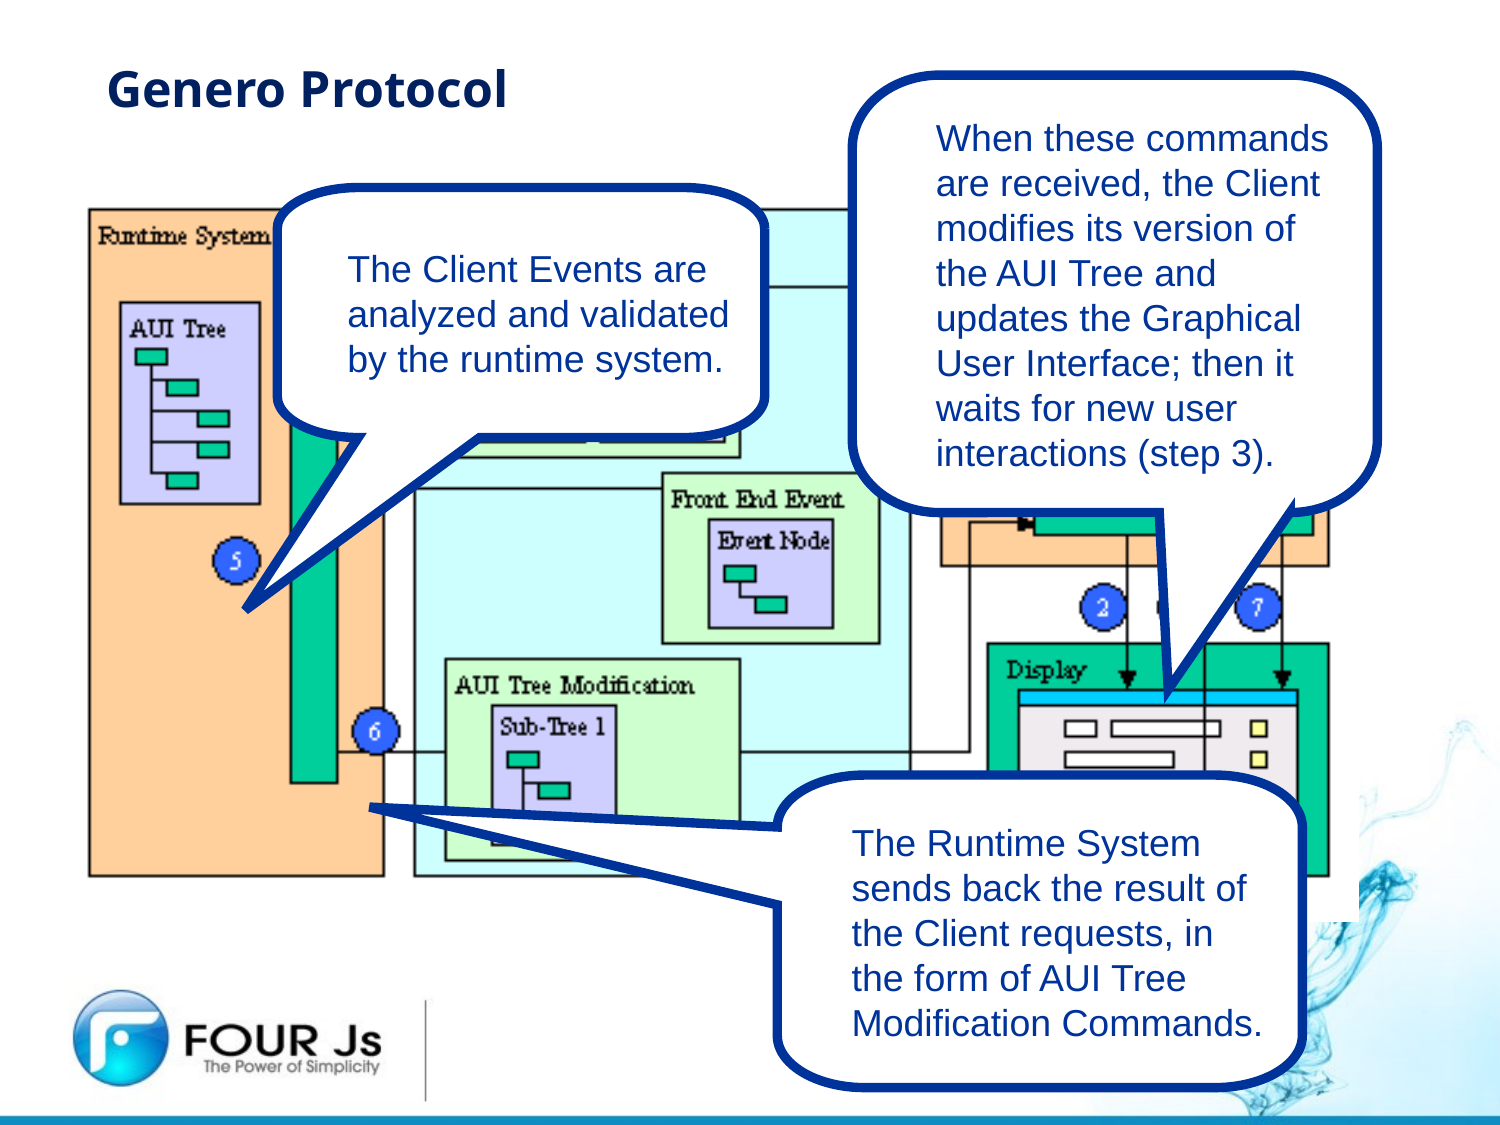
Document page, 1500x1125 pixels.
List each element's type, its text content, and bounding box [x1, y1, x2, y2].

text_box The Client Events are analyzed and validated by the runtime system. [245, 187, 765, 611]
text_box The Runtime System sends back the result of the Client requests, in the form of AUI Tree Modification Commands. [369, 775, 1303, 1088]
picture [0, 0, 1500, 1122]
title Genero Protocol [106, 35, 1388, 142]
text_box When these commands are received, the Client modifies its version of the AUI Tree and updates the Graphical User Interface; then it waits for new user interactions (step 3). [852, 75, 1378, 690]
